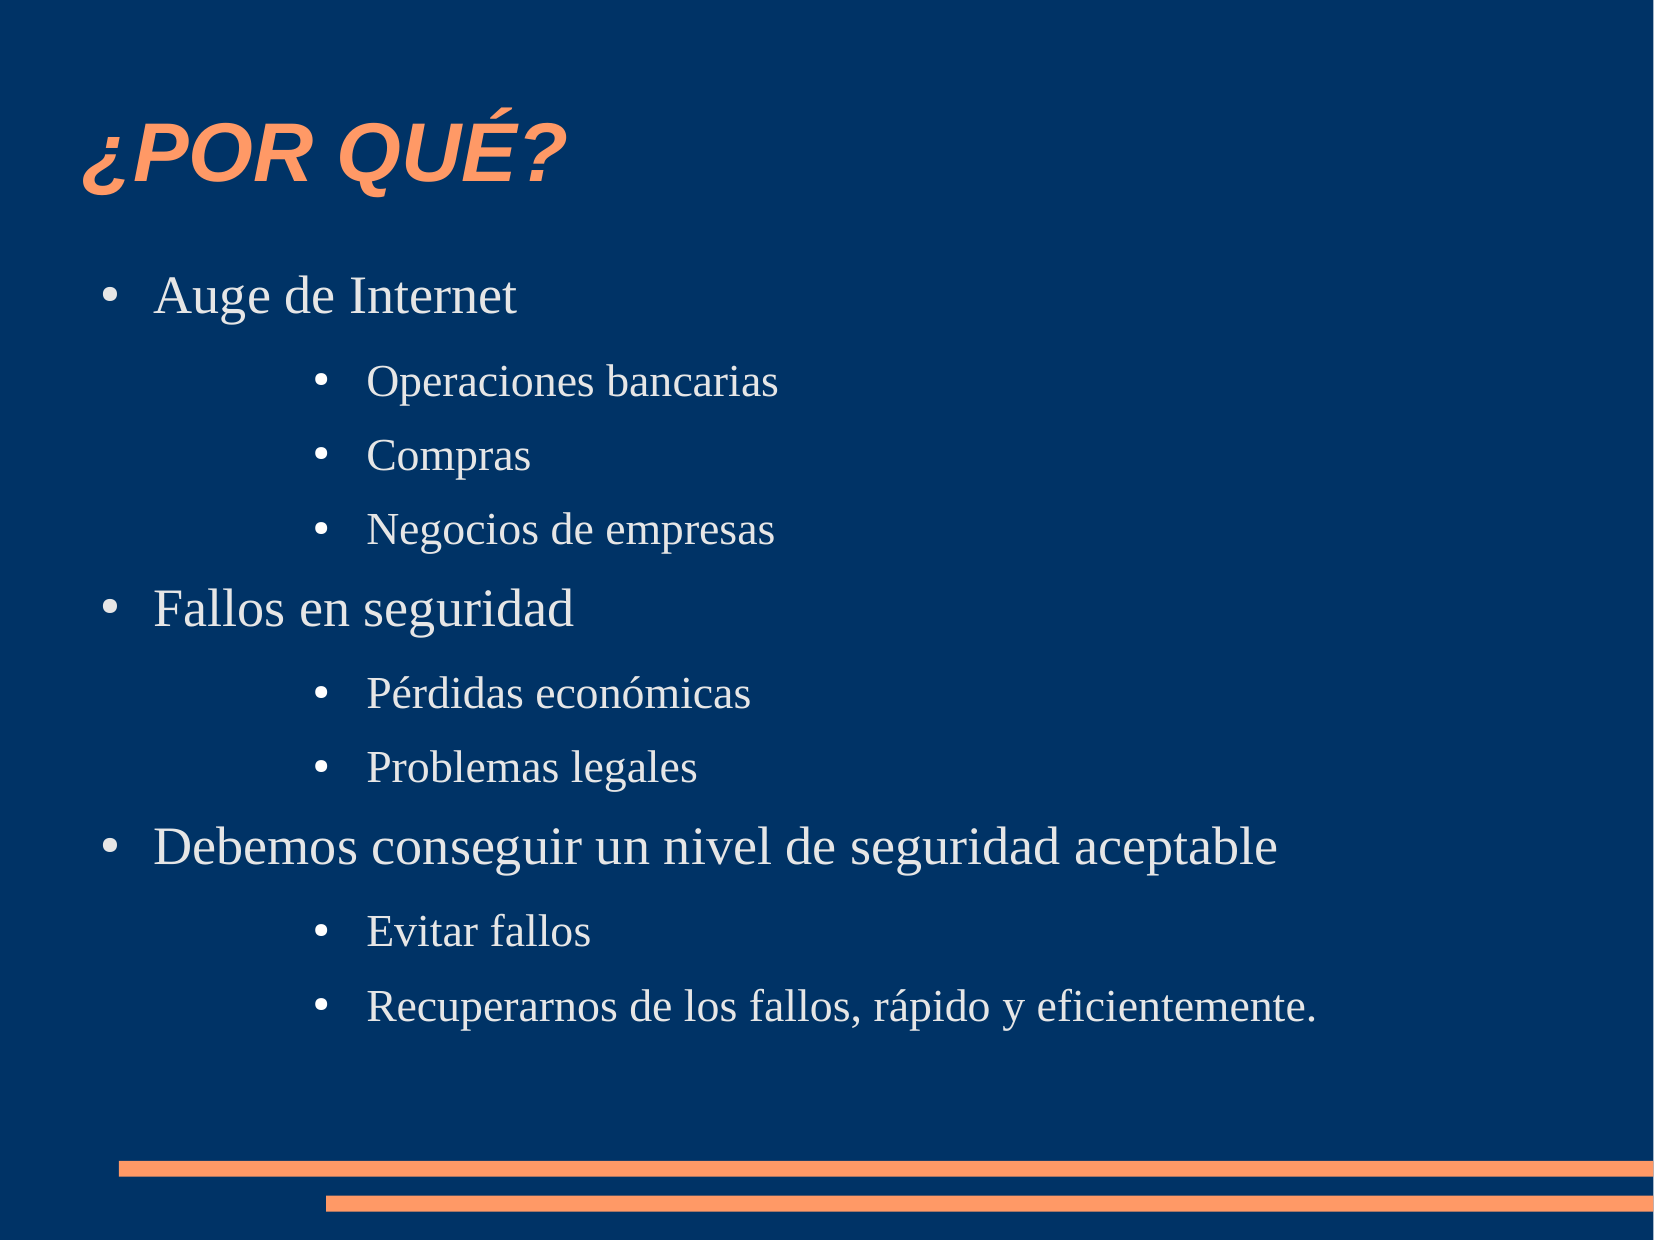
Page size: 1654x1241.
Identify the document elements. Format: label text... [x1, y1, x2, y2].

list Auge de Internet Operaciones bancarias Compras Negocios de empresas Fallos en seguridad Pérdidas económicas Problemas legales Debemos conseguir un nivel de seguridad aceptable Evitar fallos Recuperarnos de los fallos, rápido y eficientemente. [82, 265, 1571, 1094]
title ¿POR QUÉ? [82, 49, 1571, 257]
